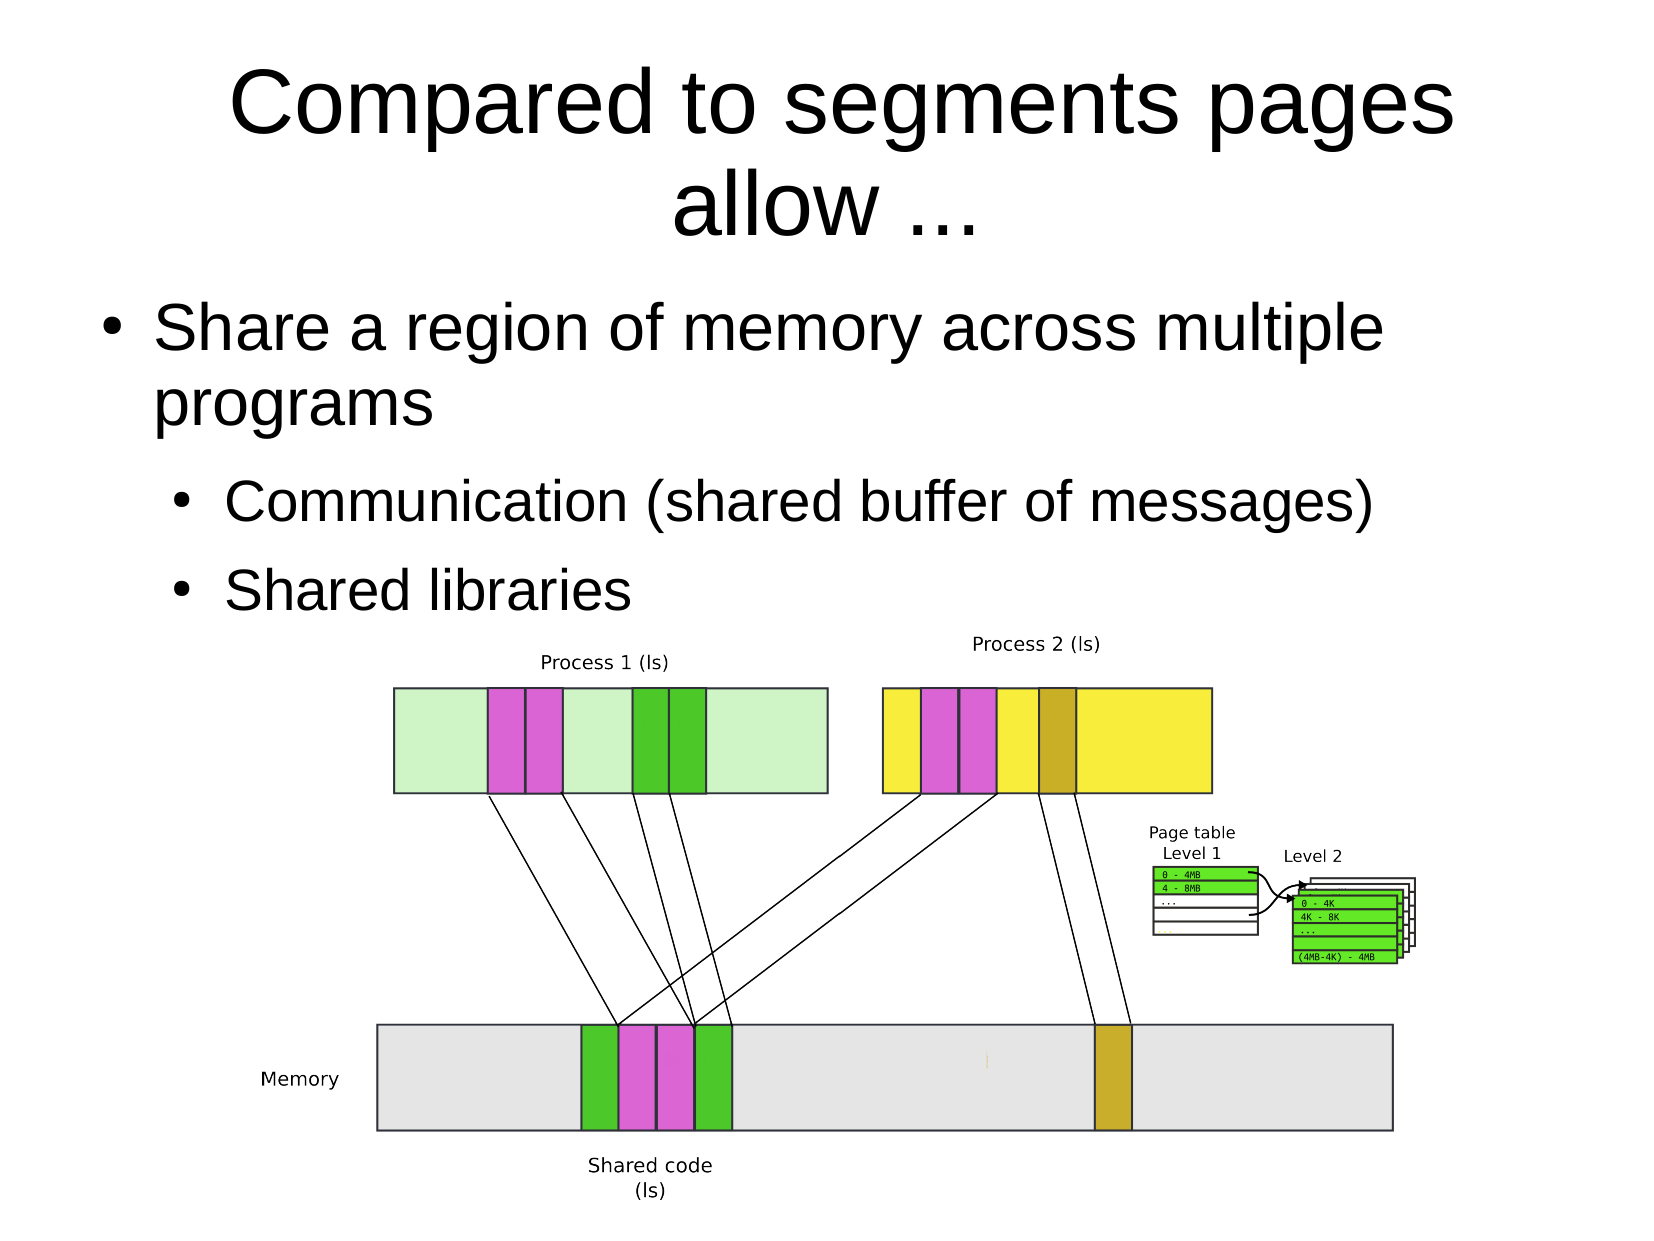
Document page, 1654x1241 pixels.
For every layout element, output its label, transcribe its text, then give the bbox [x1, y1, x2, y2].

picture [262, 636, 1416, 1201]
title Compared to segments pages allow ... [82, 49, 1571, 257]
list Share a region of memory across multiple programs Communication (shared buffer of messages) Shared libraries [82, 290, 1571, 1163]
